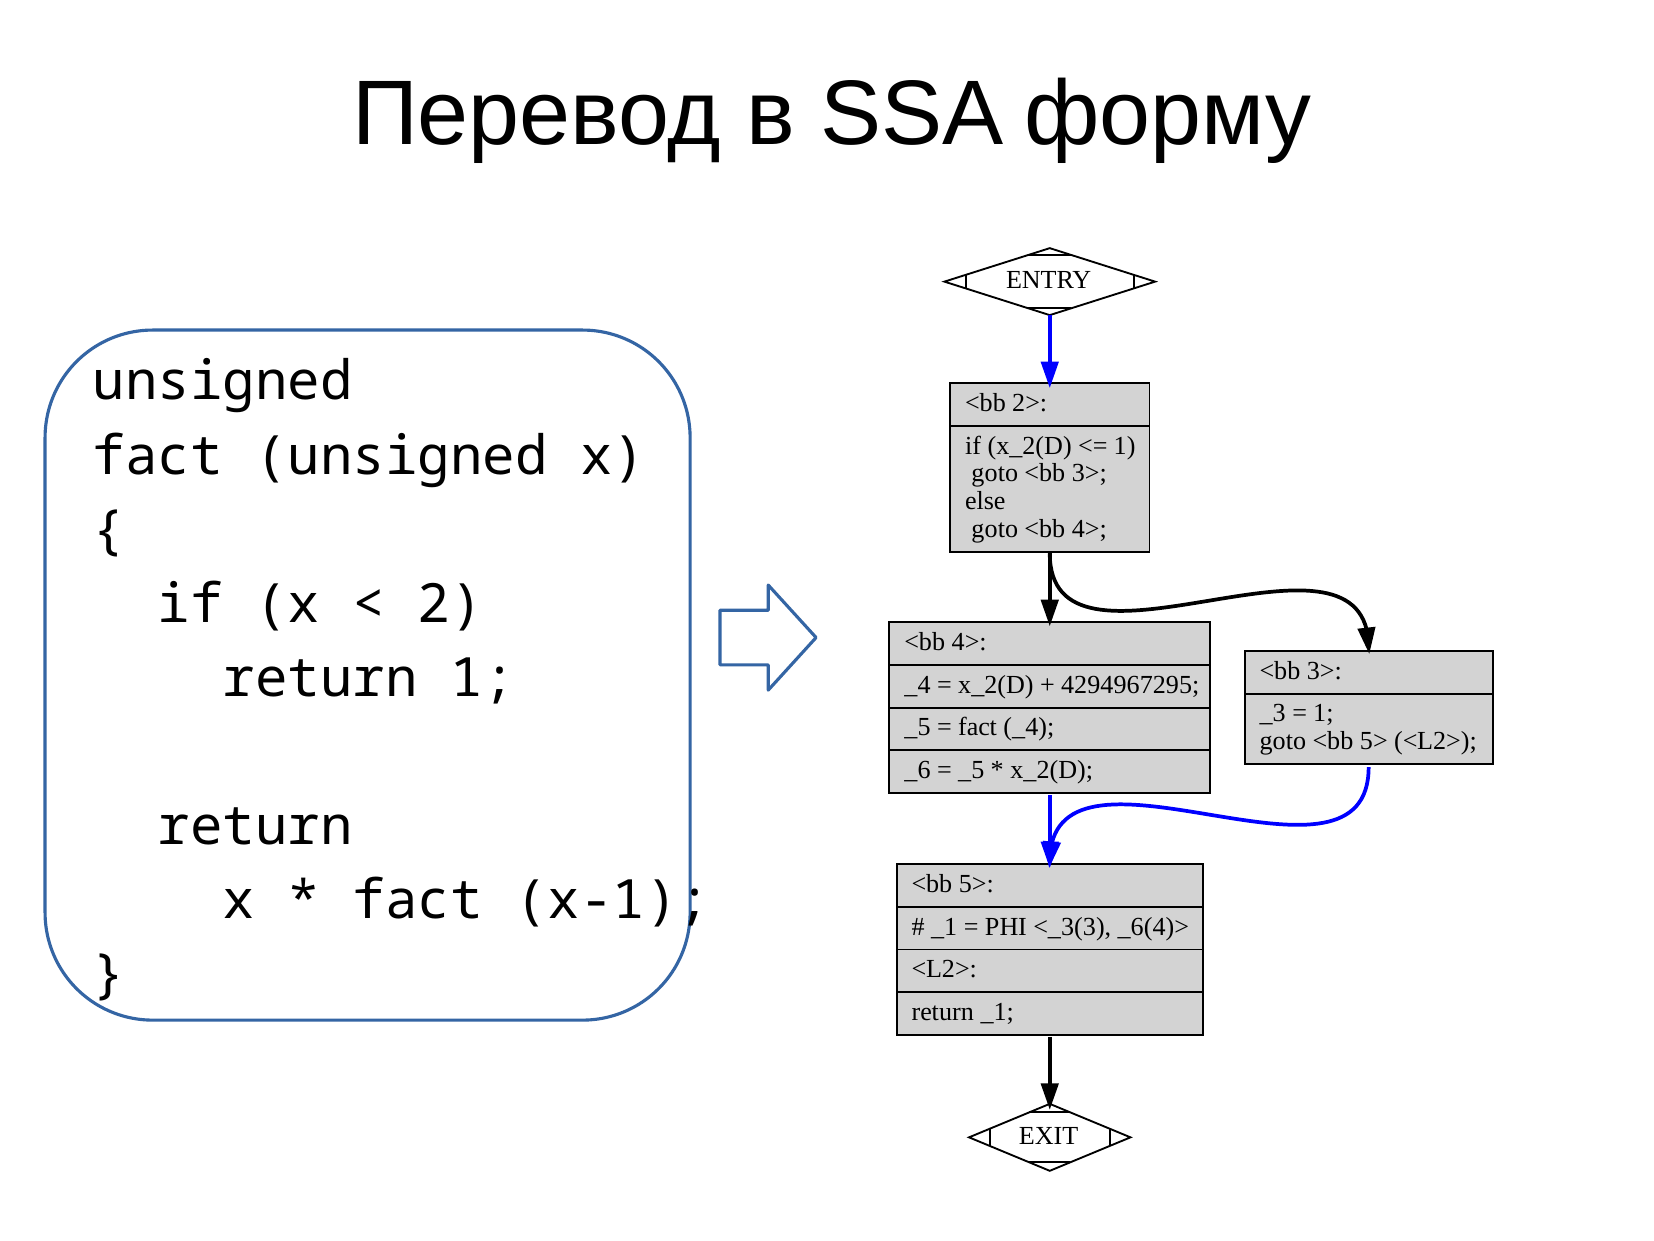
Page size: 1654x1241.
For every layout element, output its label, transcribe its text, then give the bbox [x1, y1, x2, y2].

text_box [720, 585, 817, 691]
text_box unsigned fact (unsigned x) { if (x < 2) return 1; return x * fact (x-1); } [45, 330, 691, 1021]
picture [816, 240, 1501, 1179]
title Перевод в SSA форму [30, 45, 1636, 181]
